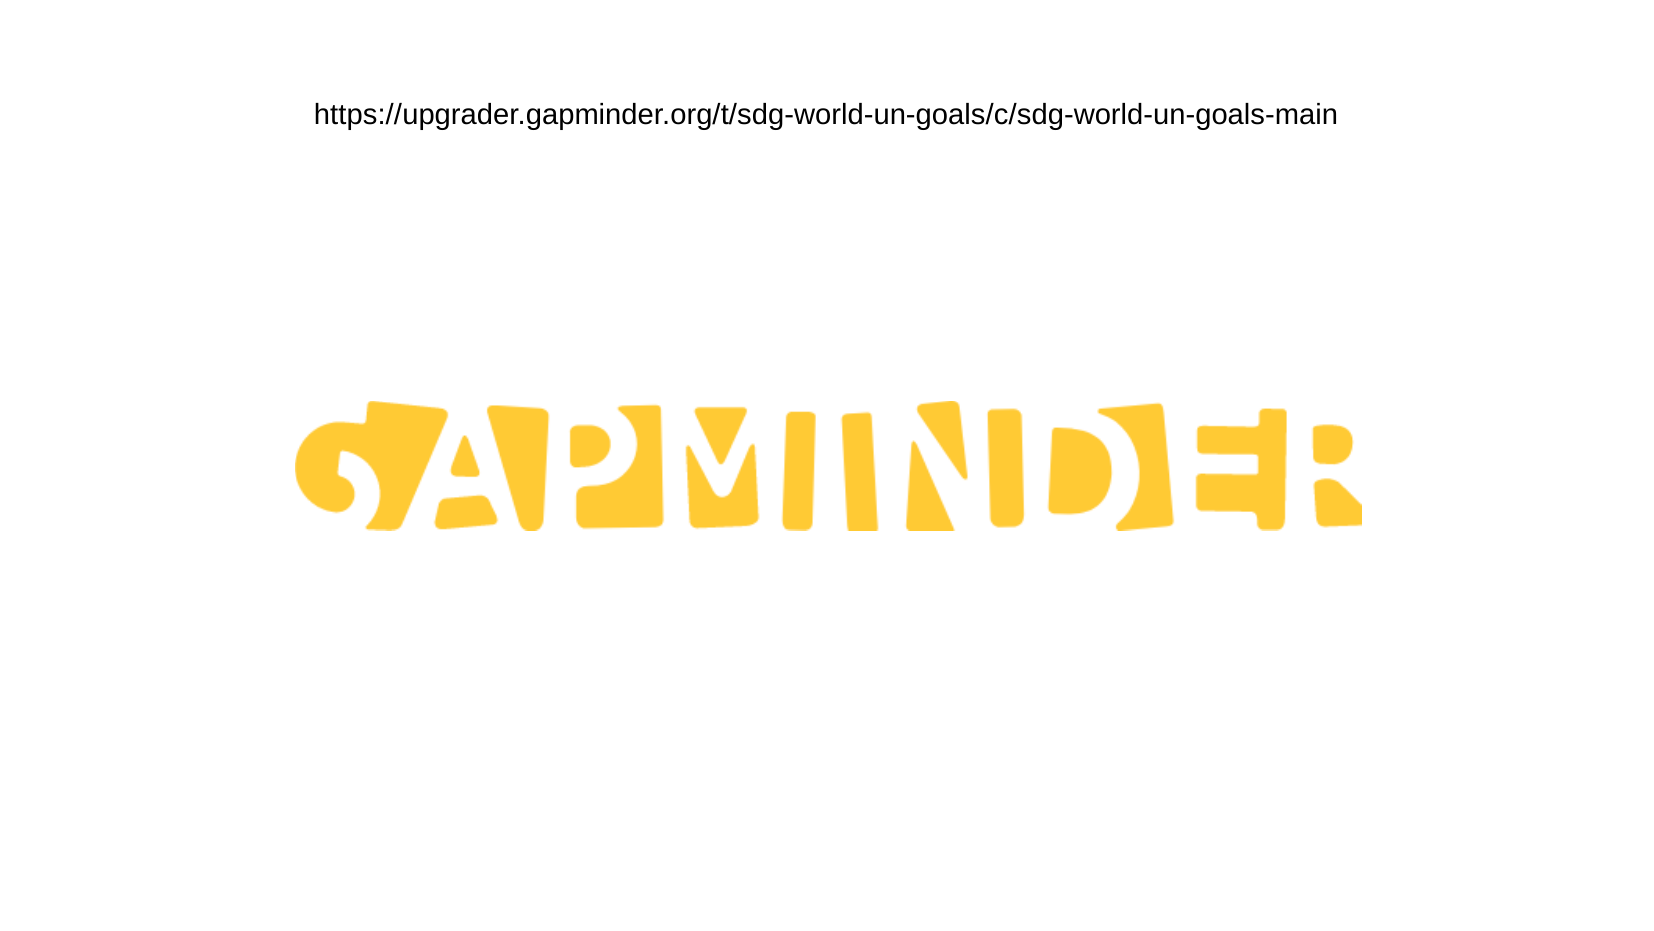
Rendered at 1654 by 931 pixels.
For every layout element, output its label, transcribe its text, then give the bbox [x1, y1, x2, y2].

title https://upgrader.gapminder.org/t/sdg-world-un-goals/c/sdg-world-un-goals-main [82, 37, 1571, 193]
picture [295, 401, 1362, 531]
